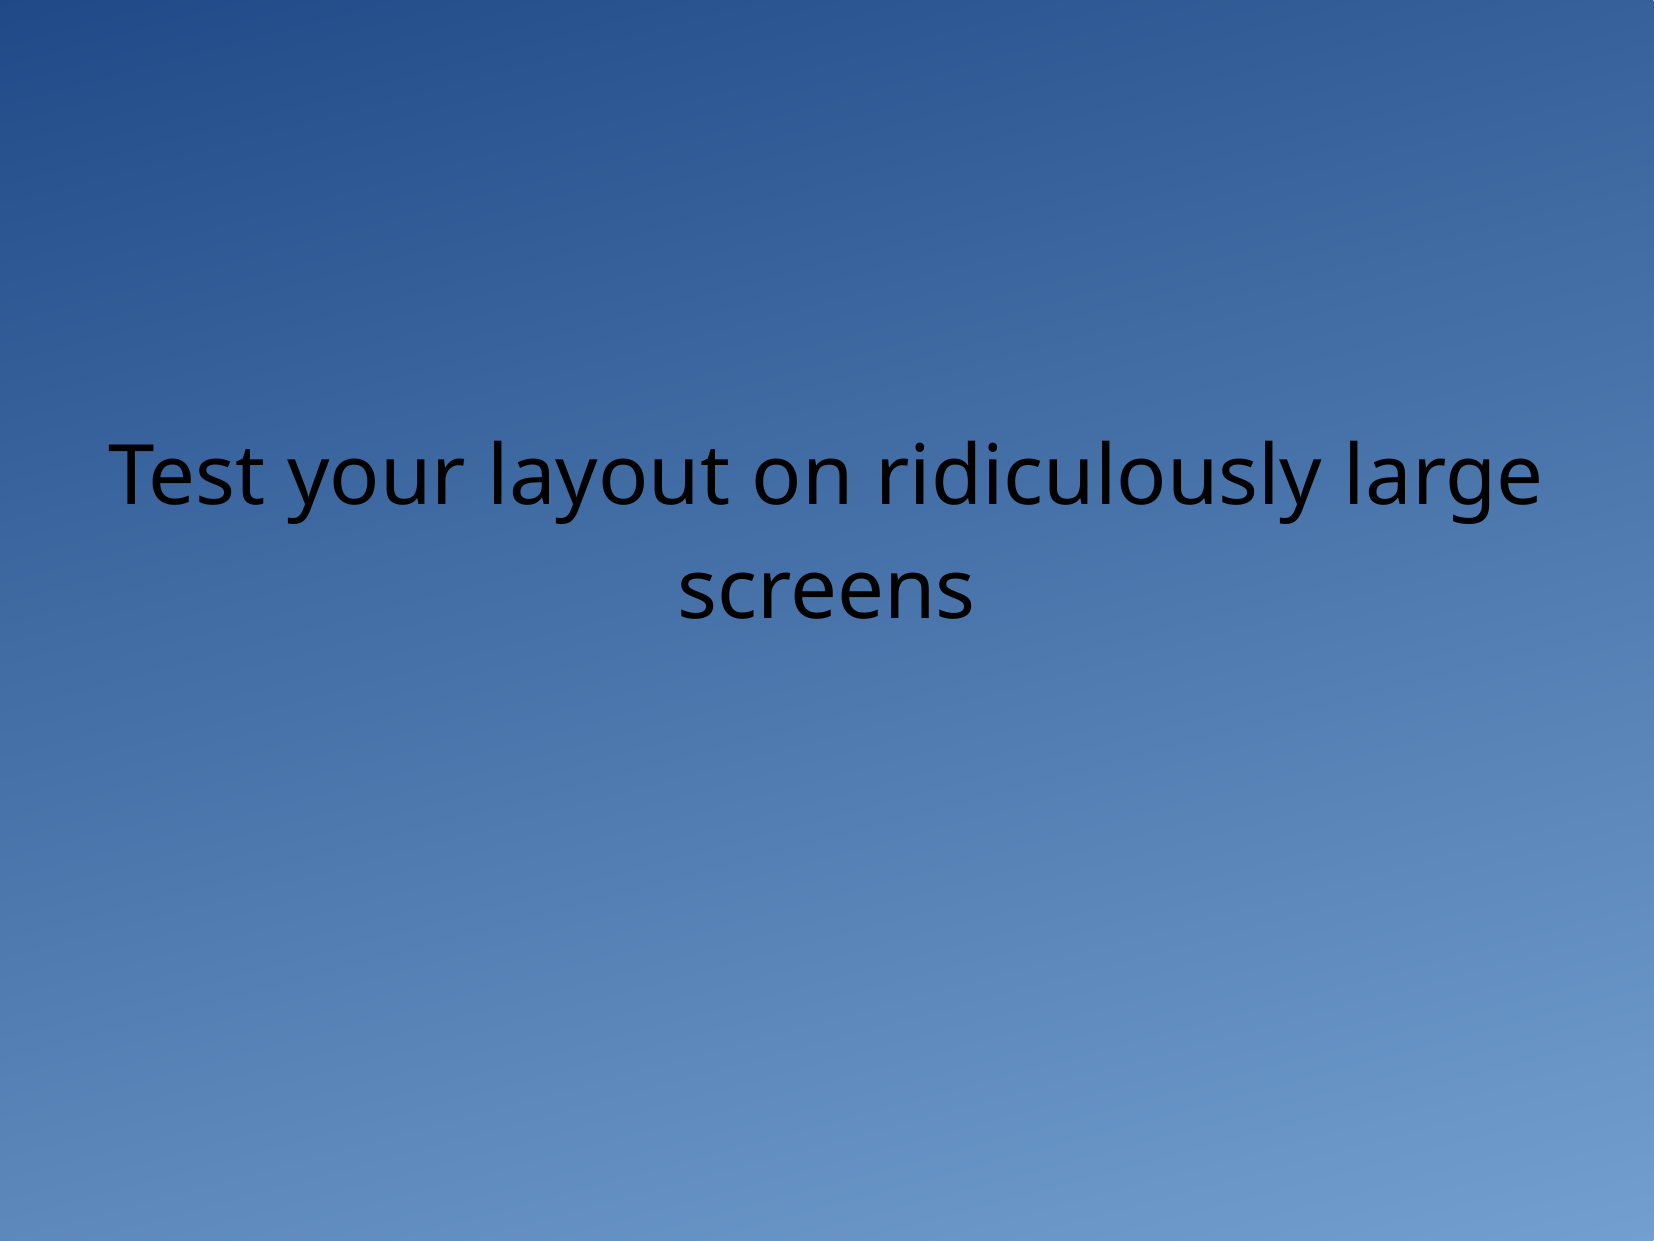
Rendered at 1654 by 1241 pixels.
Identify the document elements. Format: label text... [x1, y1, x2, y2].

subtitle Test your layout on ridiculously large screens [82, 49, 1571, 1010]
